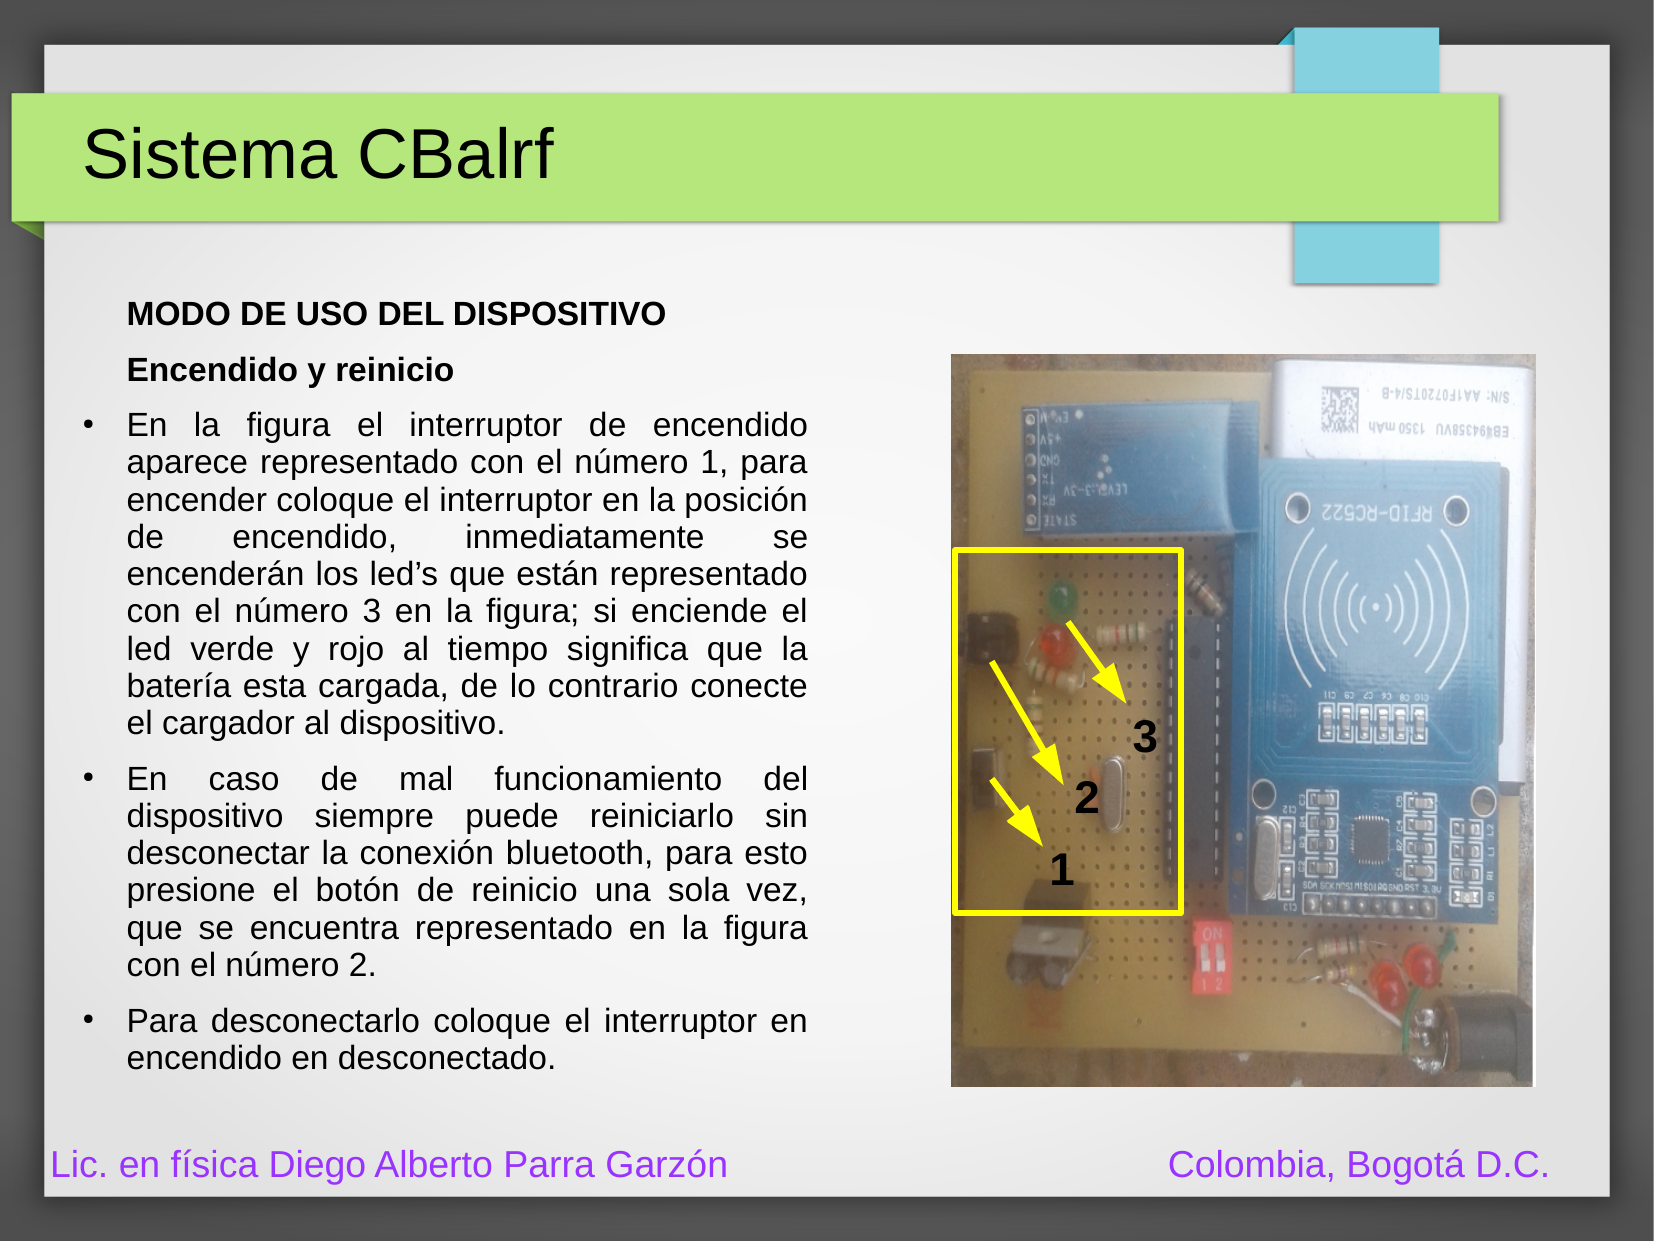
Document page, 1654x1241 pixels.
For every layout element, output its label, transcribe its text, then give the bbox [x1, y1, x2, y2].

text_box 3 [1118, 703, 1169, 770]
picture [0, 0, 1654, 1241]
text_box 2 [1059, 764, 1110, 832]
title Sistema CBalrf [82, 94, 1264, 213]
text_box Lic. en física Diego Alberto Parra Garzón Colombia, Bogotá D.C. [35, 1136, 1607, 1193]
text_box 1 [1034, 836, 1085, 903]
list MODO DE USO DEL DISPOSITIVO Encendido y reinicio En la figura el interruptor de encendido aparece representado con el número 1, para encender coloque el interruptor en la posición de encendido, inmediatamente se encenderán los led’s que están representado con el número 3 en la figura; si enciende el led verde y rojo al tiempo significa que la batería esta cargada, de lo contrario conecte el cargador al dispositivo. En caso de mal funcionamiento del dispositivo siempre puede reiniciarlo sin desconectar la conexión bluetooth, para esto presione el botón de reinicio una sola vez, que se encuentra representado en la figura con el número 2. Para desconectarlo coloque el interruptor en encendido en desconectado. [82, 295, 809, 1087]
